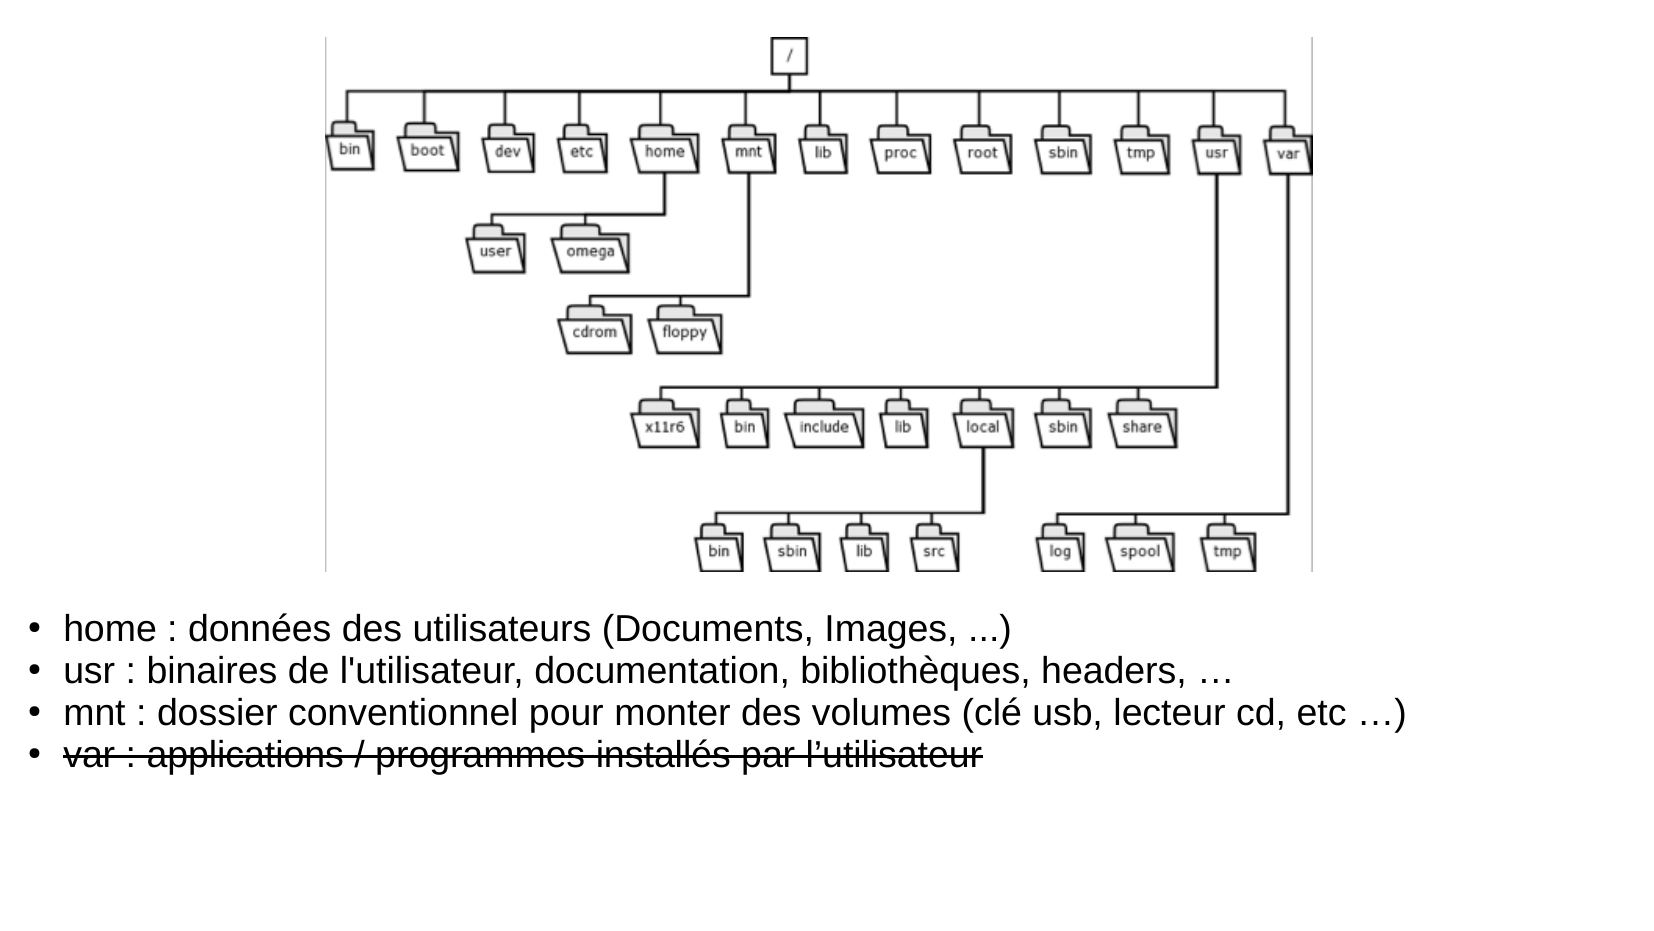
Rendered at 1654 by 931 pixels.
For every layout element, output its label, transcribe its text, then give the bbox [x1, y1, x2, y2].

text_box home : données des utilisateurs (Documents, Images, ...) usr : binaires de l'utilisateur, documentation, bibliothèques, headers, … mnt : dossier conventionnel pour monter des volumes (clé usb, lecteur cd, etc …) var : applications / programmes installés par l’utilisateur [13, 600, 1654, 825]
picture [325, 37, 1313, 572]
